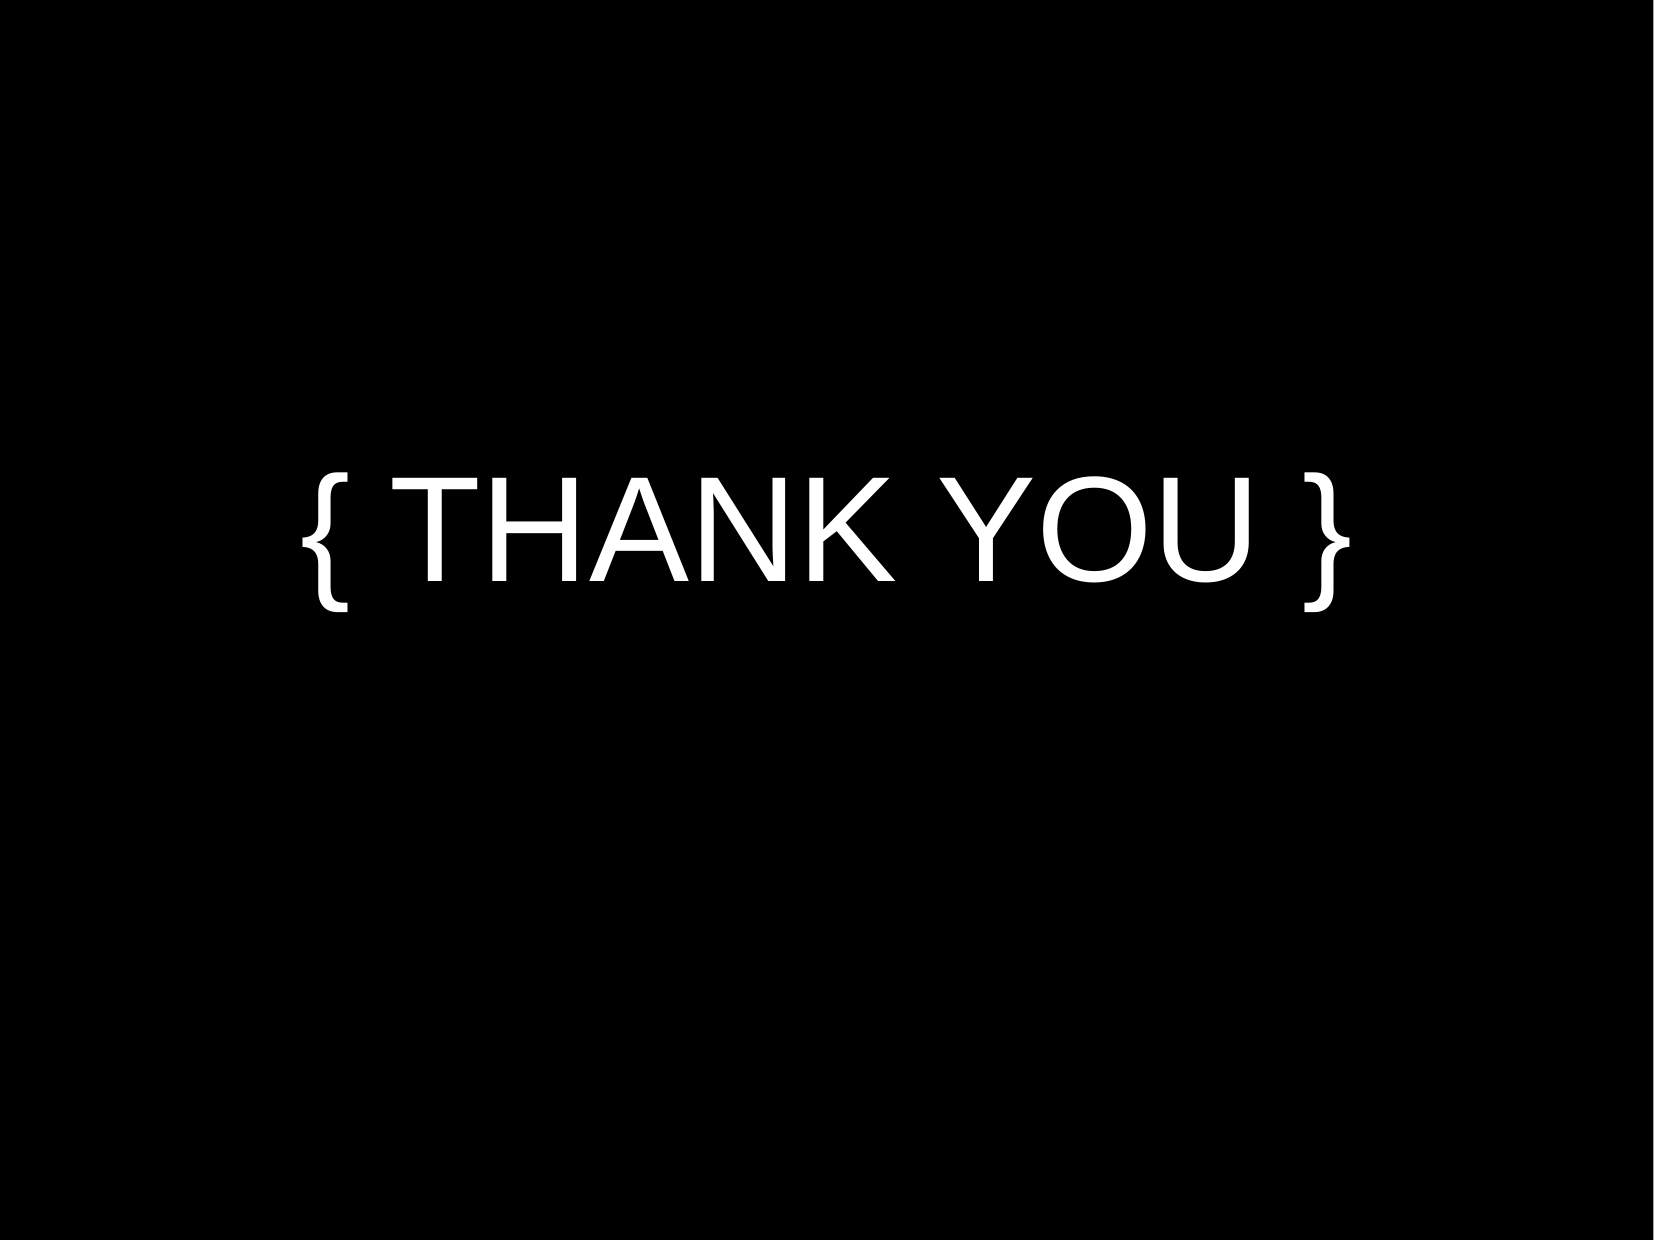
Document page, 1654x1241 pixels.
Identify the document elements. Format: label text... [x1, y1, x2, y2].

subtitle { THANK YOU } [82, 49, 1571, 1010]
